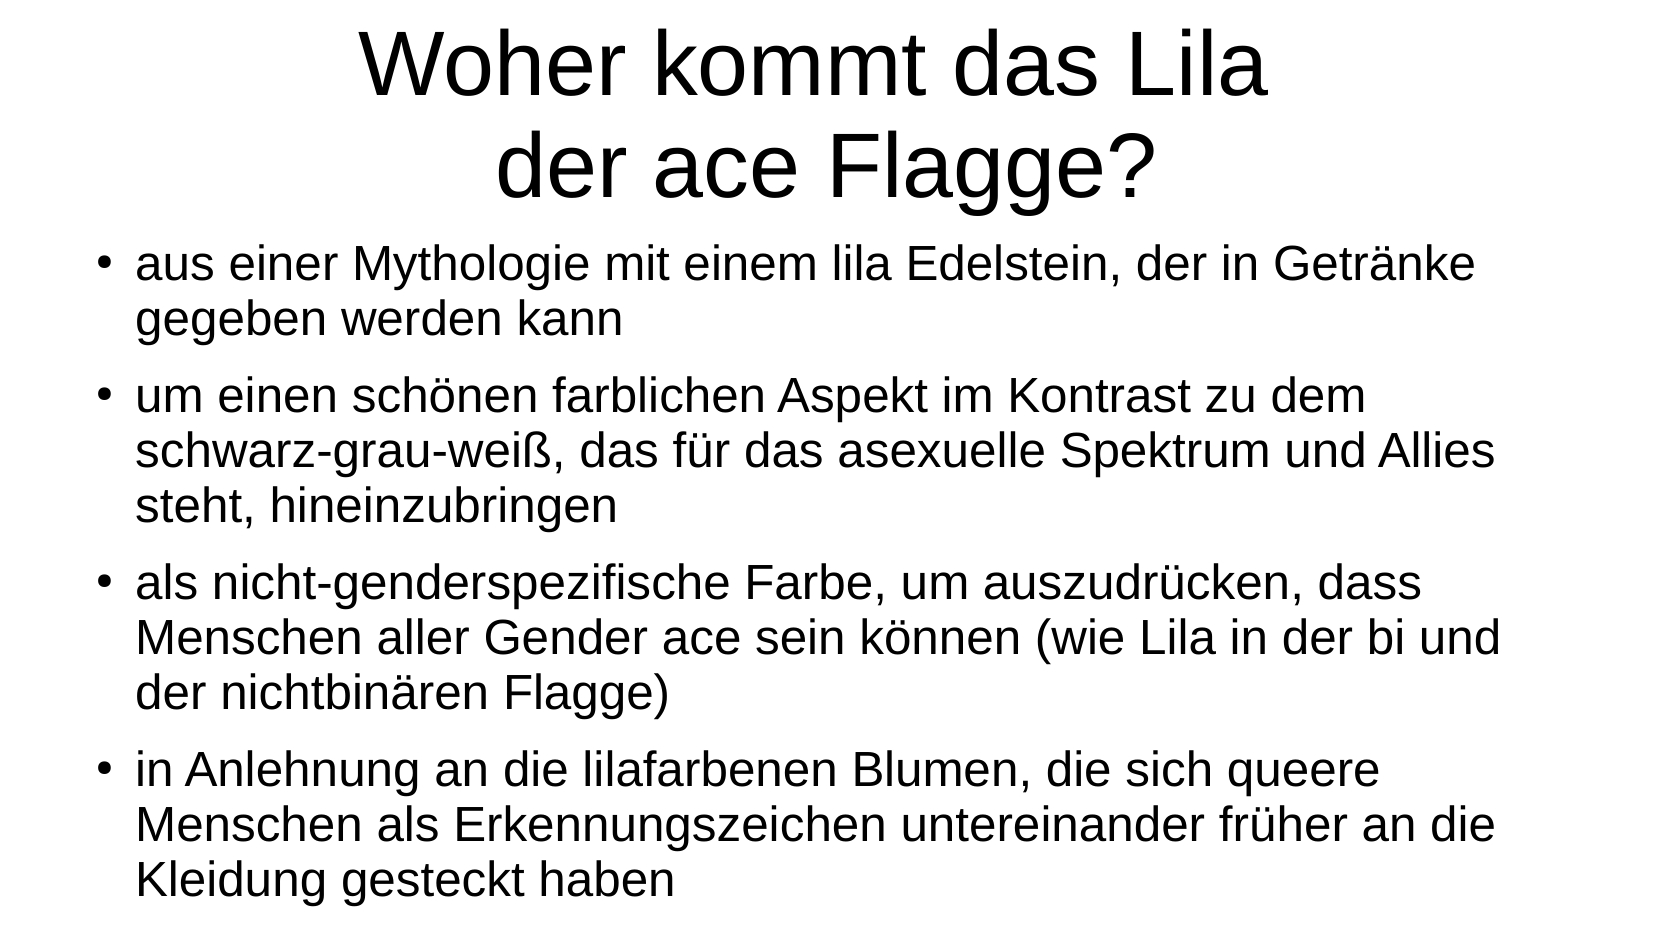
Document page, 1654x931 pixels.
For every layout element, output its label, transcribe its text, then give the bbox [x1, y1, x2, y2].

list aus einer Mythologie mit einem lila Edelstein, der in Getränke gegeben werden kann um einen schönen farblichen Aspekt im Kontrast zu dem schwarz-grau-weiß, das für das asexuelle Spektrum und Allies steht, hineinzubringen als nicht-genderspezifische Farbe, um auszudrücken, dass Menschen aller Gender ace sein können (wie Lila in der bi und der nichtbinären Flagge) in Anlehnung an die lilafarbenen Blumen, die sich queere Menschen als Erkennungszeichen untereinander früher an die Kleidung gesteckt haben [82, 236, 1571, 916]
title Woher kommt das Lila der ace Flagge? [0, 12, 1654, 218]
